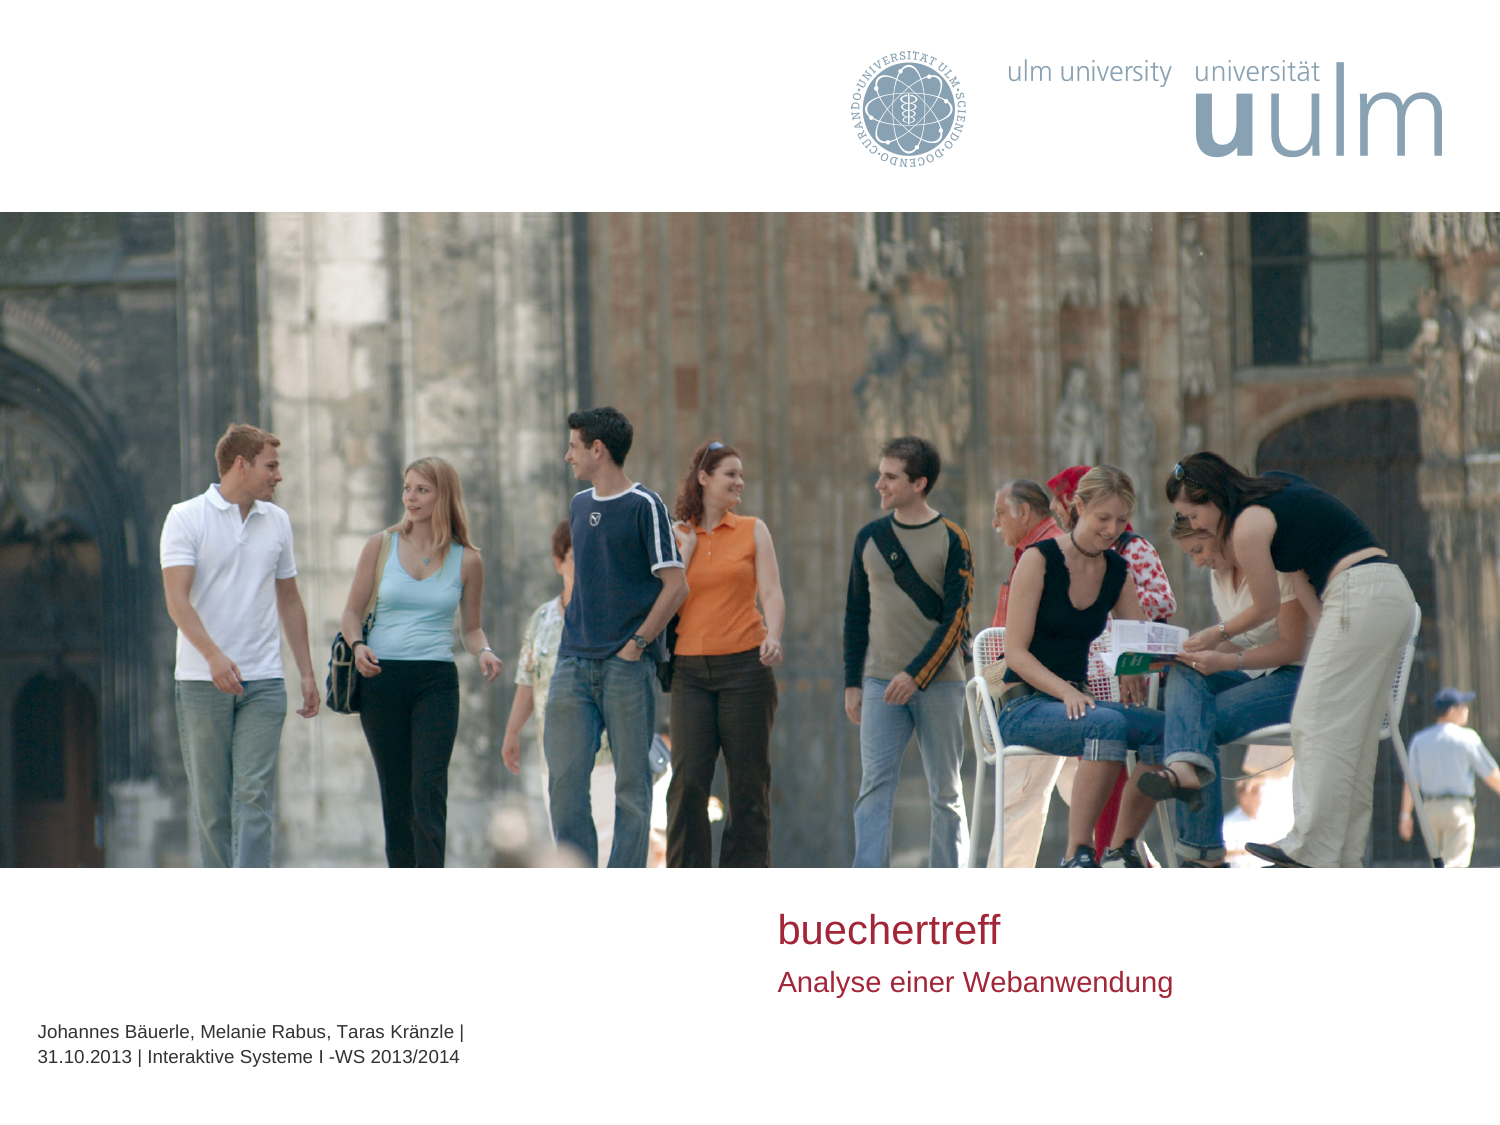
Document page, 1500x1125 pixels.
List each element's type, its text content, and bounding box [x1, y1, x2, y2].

picture [0, 212, 1500, 868]
text_box buechertreff Analyse einer Webanwendung [777, 902, 1453, 999]
text_box Johannes Bäuerle, Melanie Rabus, Taras Kränzle | 31.10.2013 | Interaktive Systeme I -WS 2013/2014 [37, 1017, 513, 1068]
picture [851, 51, 1442, 167]
